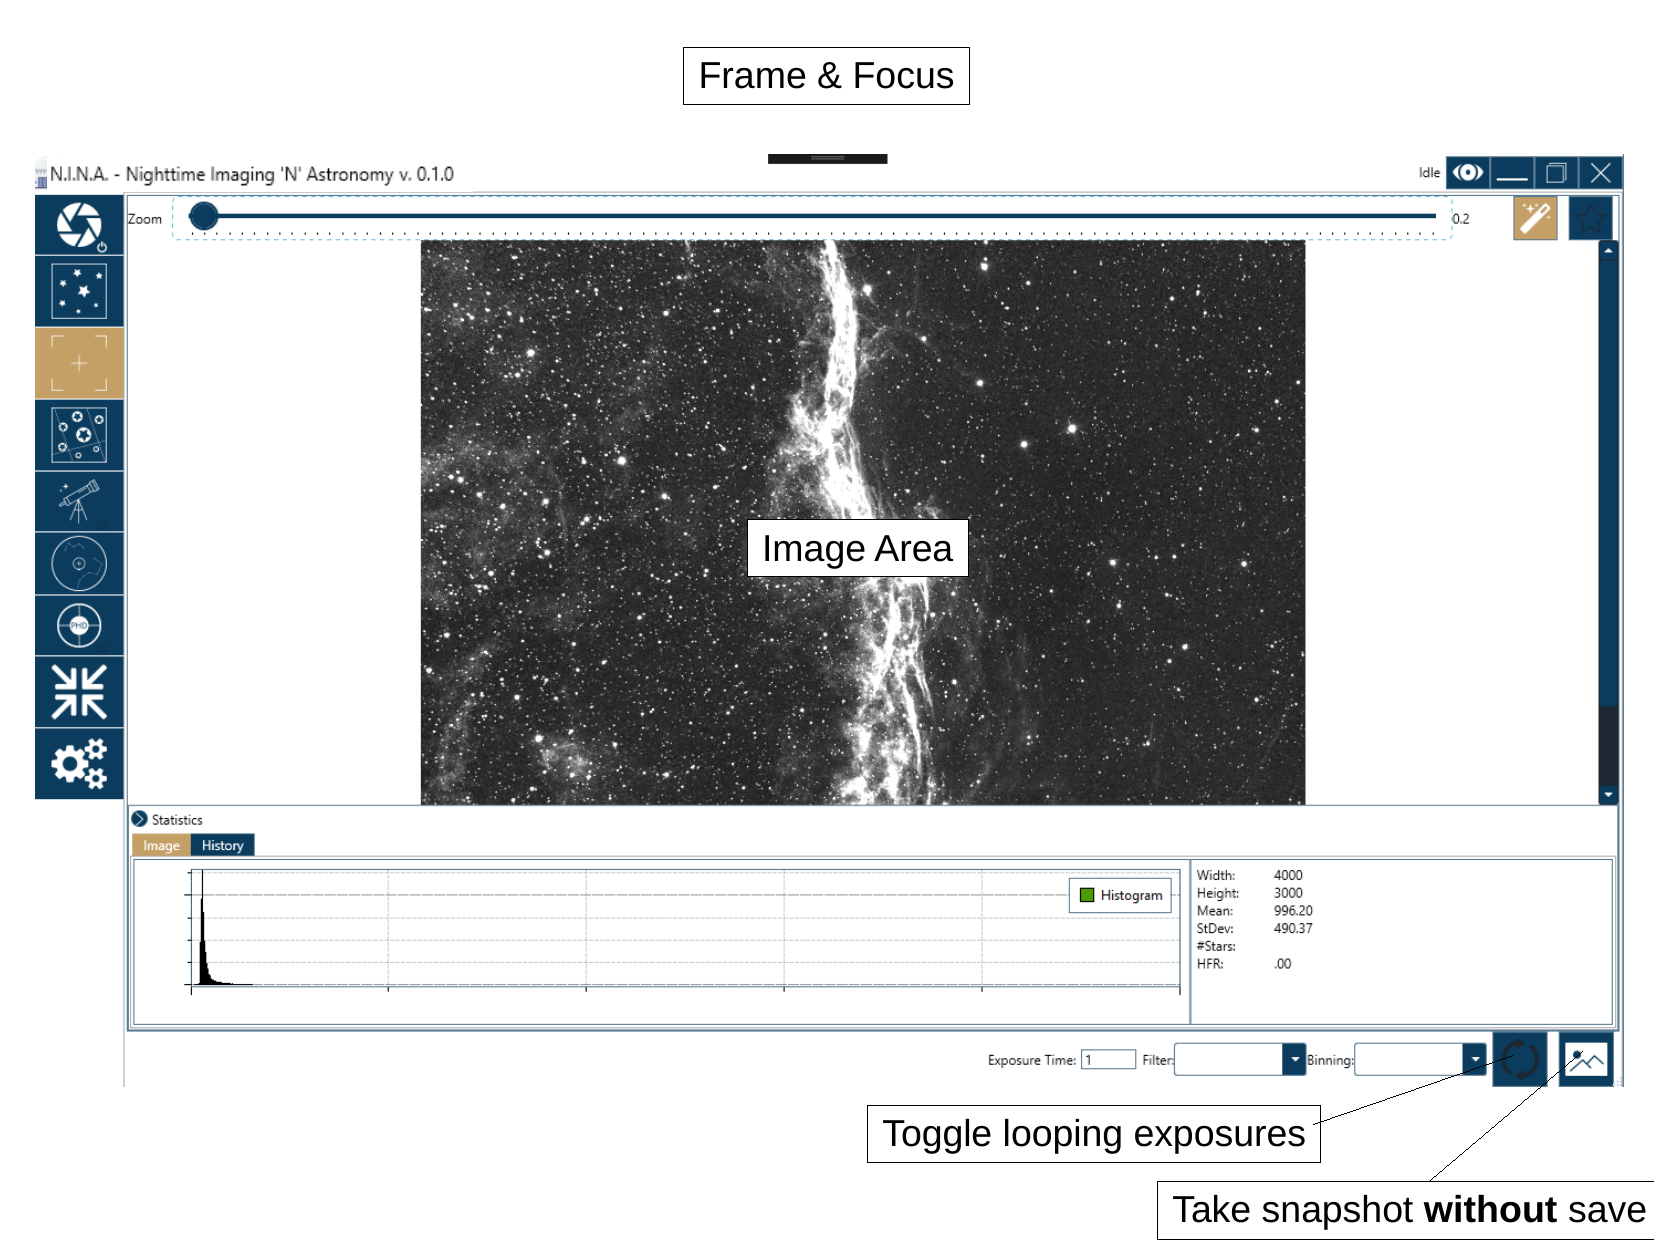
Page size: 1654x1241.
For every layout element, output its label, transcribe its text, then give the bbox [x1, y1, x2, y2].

text_box Toggle looping exposures [867, 1105, 1321, 1163]
picture [35, 154, 1624, 1087]
text_box Take snapshot without save [1157, 1181, 1613, 1240]
text_box Frame & Focus [683, 47, 970, 105]
text_box Image Area [747, 519, 969, 577]
